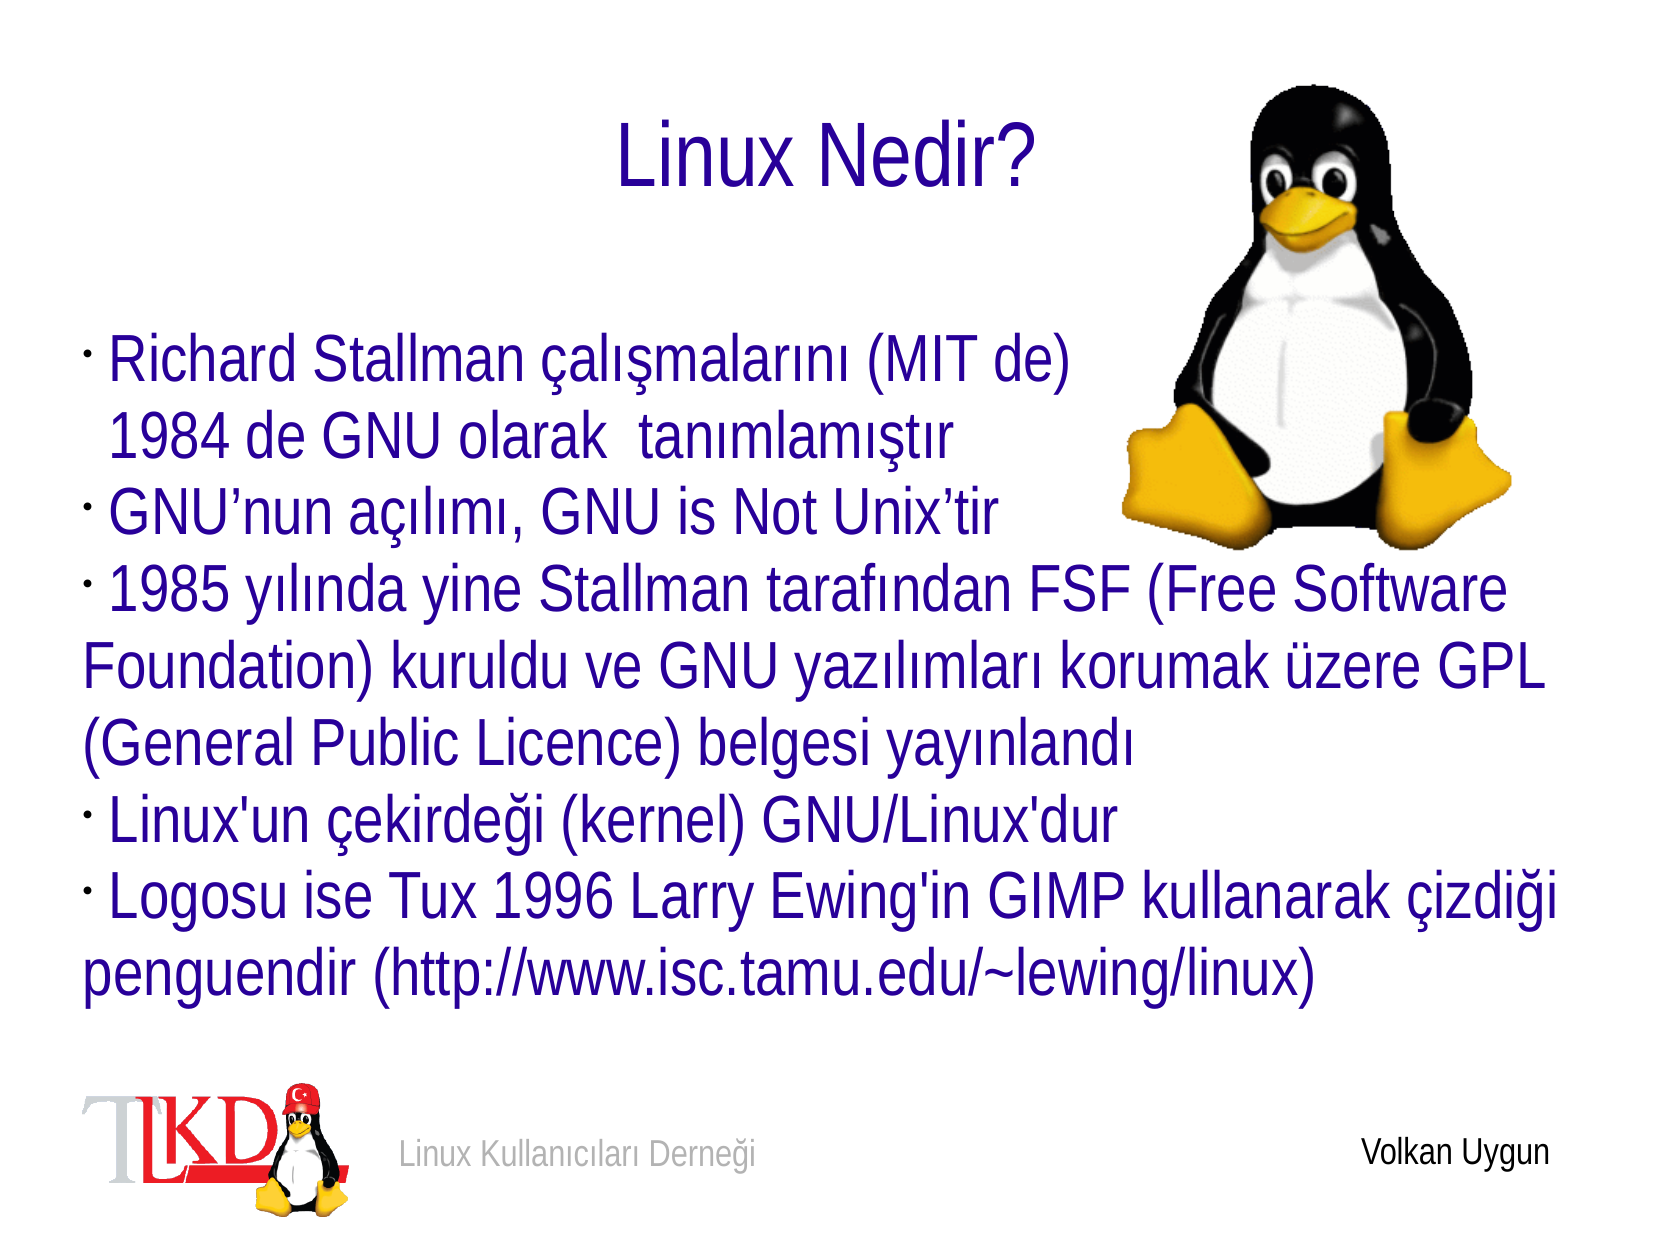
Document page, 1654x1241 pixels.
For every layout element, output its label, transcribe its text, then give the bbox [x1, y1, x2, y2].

text_box Linux Kullanıcıları Derneği [383, 1123, 1063, 1211]
title Linux Nedir? [82, 49, 1083, 257]
text_box Volkan Uygun [1151, 1122, 1565, 1180]
picture [82, 1068, 349, 1217]
subtitle Richard Stallman çalışmalarını (MIT de) 1984 de GNU olarak tanımlamıştır GNU’nun açılımı, GNU is Not Unix’tir 1985 yılında yine Stallman tarafından FSF (Free Software Foundation) kuruldu ve GNU yazılımları korumak üzere GPL (General Public Licence) belgesi yayınlandı Linux'un çekirdeği (kernel) GNU/Linux'dur Logosu ise Tux 1996 Larry Ewing'in GIMP kullanarak çizdiği penguendir (http://www.isc.tamu.edu/~lewing/linux) [82, 265, 1595, 1063]
picture [1083, 28, 1595, 591]
